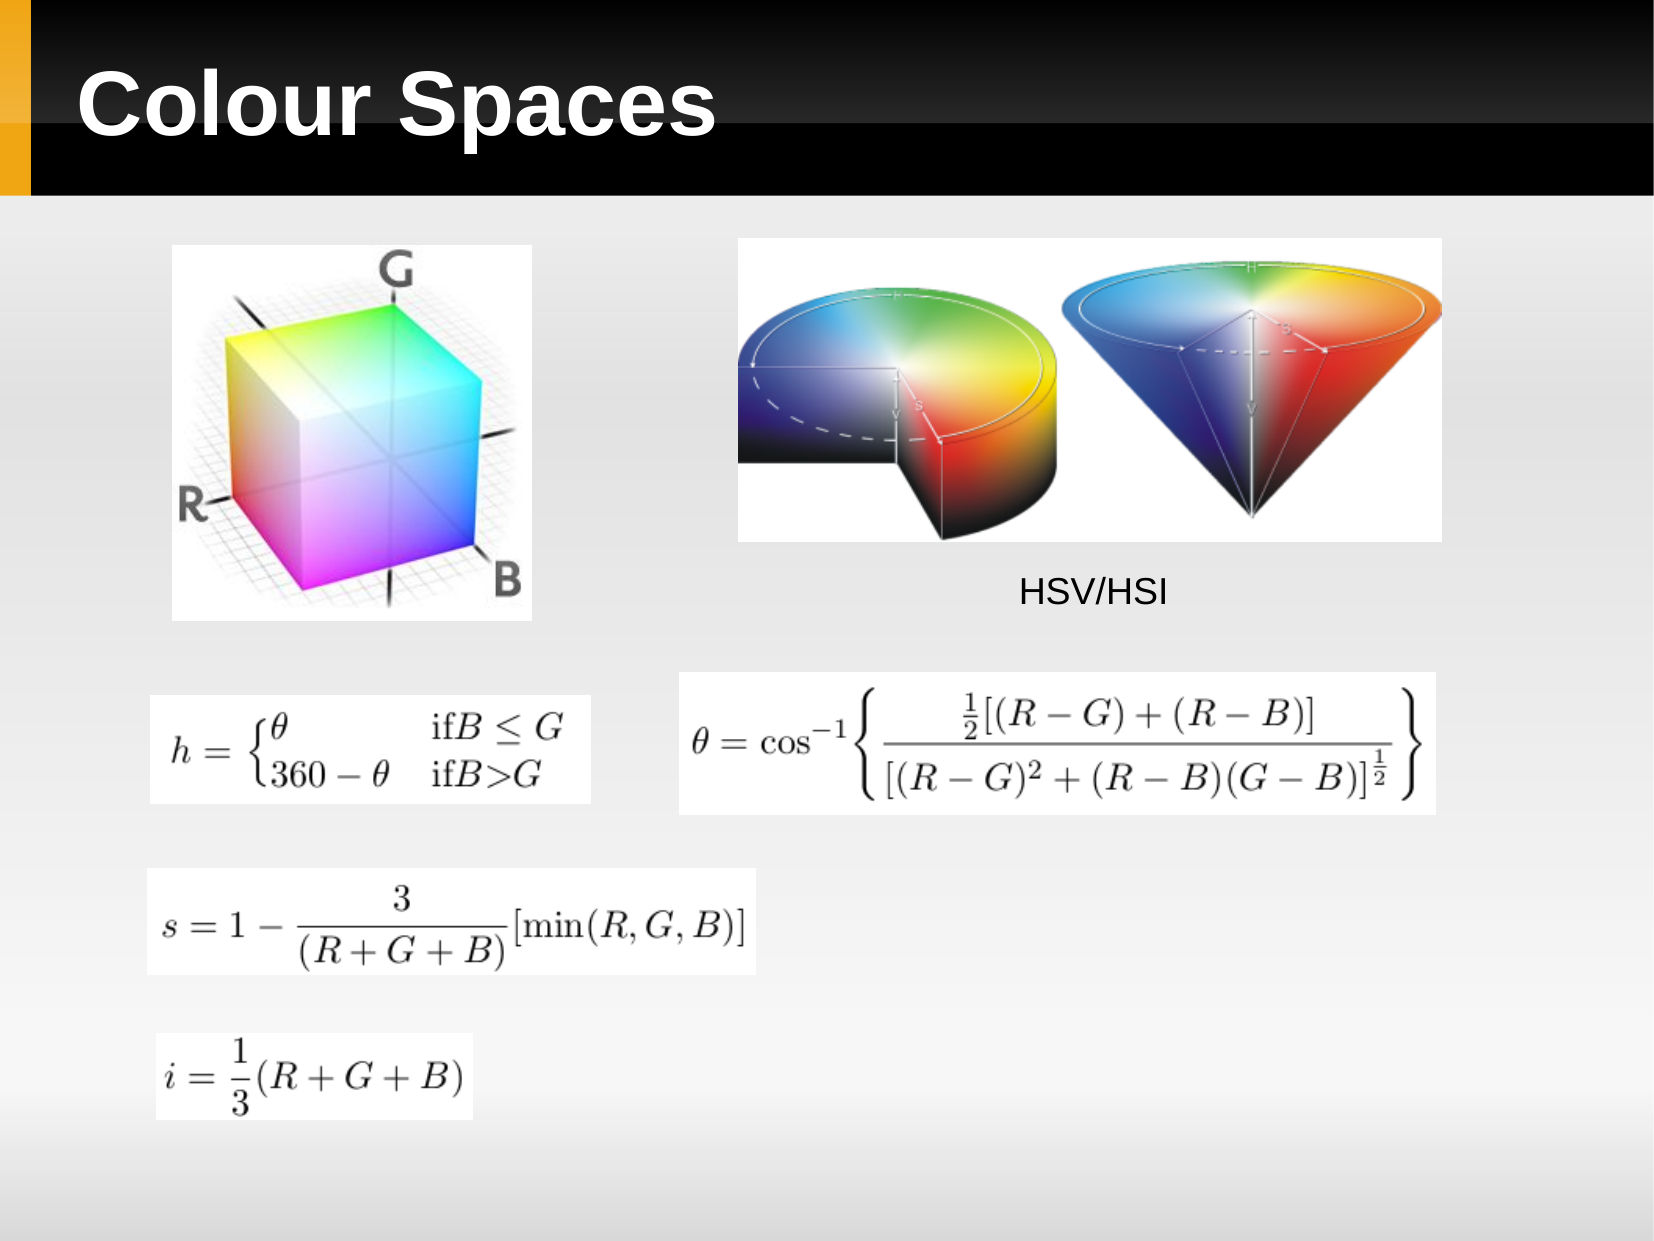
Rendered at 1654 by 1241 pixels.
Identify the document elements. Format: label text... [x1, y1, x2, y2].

picture [0, 0, 1654, 1241]
title Colour Spaces [76, 0, 1565, 208]
text_box HSV/HSI [1003, 563, 1211, 621]
